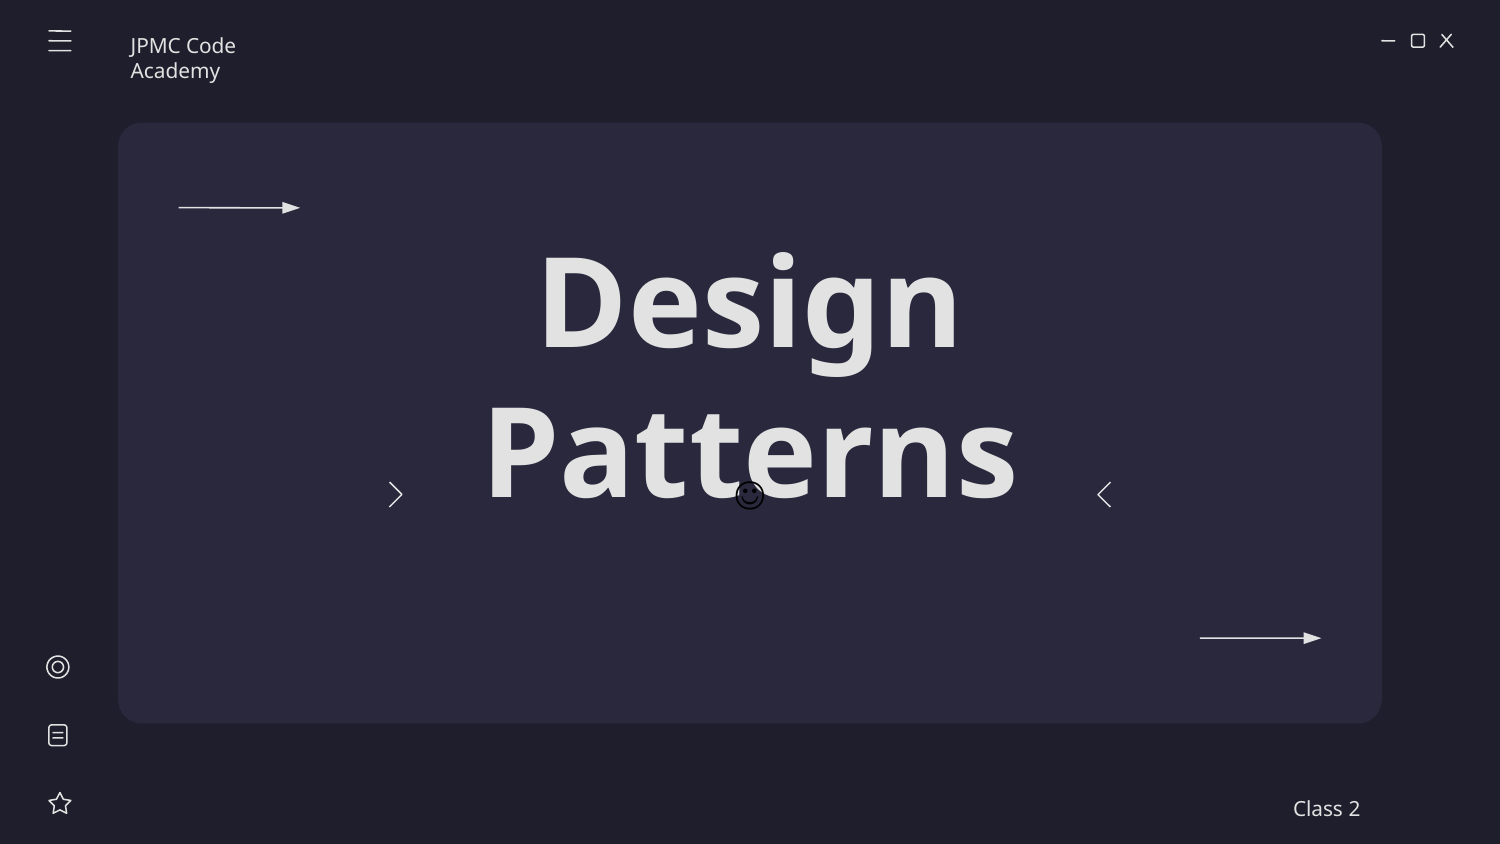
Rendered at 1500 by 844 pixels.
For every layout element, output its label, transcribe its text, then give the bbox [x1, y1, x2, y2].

text_box JPMC Code Academy [130, 18, 306, 64]
text_box Design Patterns [294, 207, 1206, 422]
text_box  [402, 421, 1098, 568]
text_box Class 2 [1278, 780, 1453, 826]
